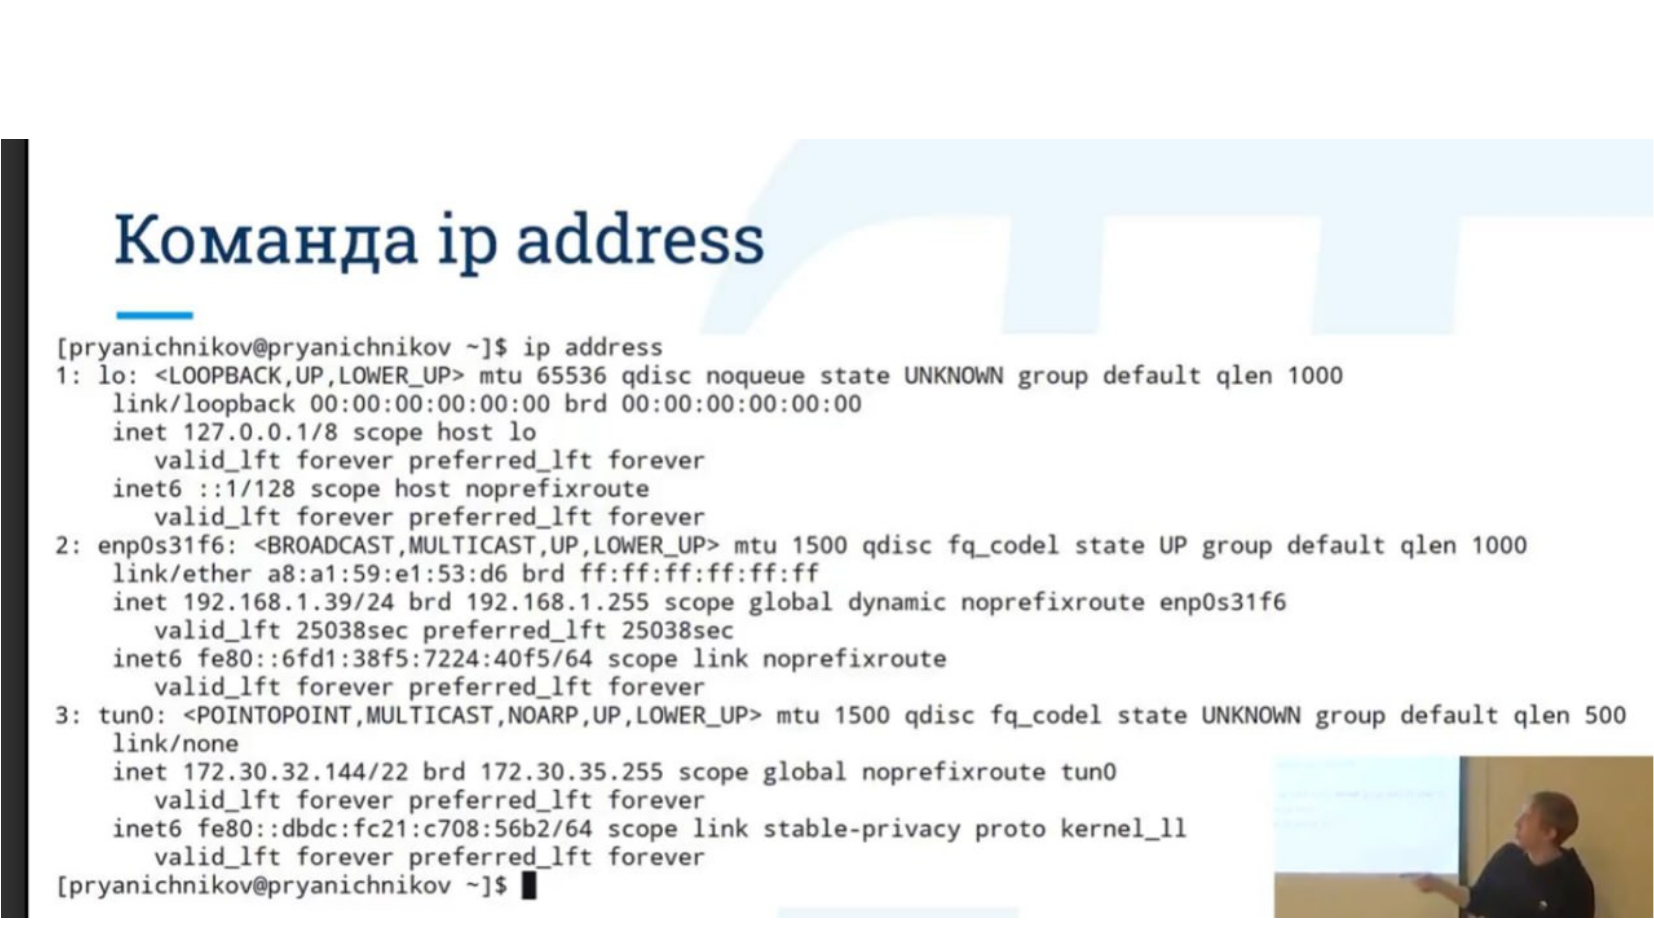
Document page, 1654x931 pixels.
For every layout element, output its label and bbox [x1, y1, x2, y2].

picture [1, 139, 1654, 918]
